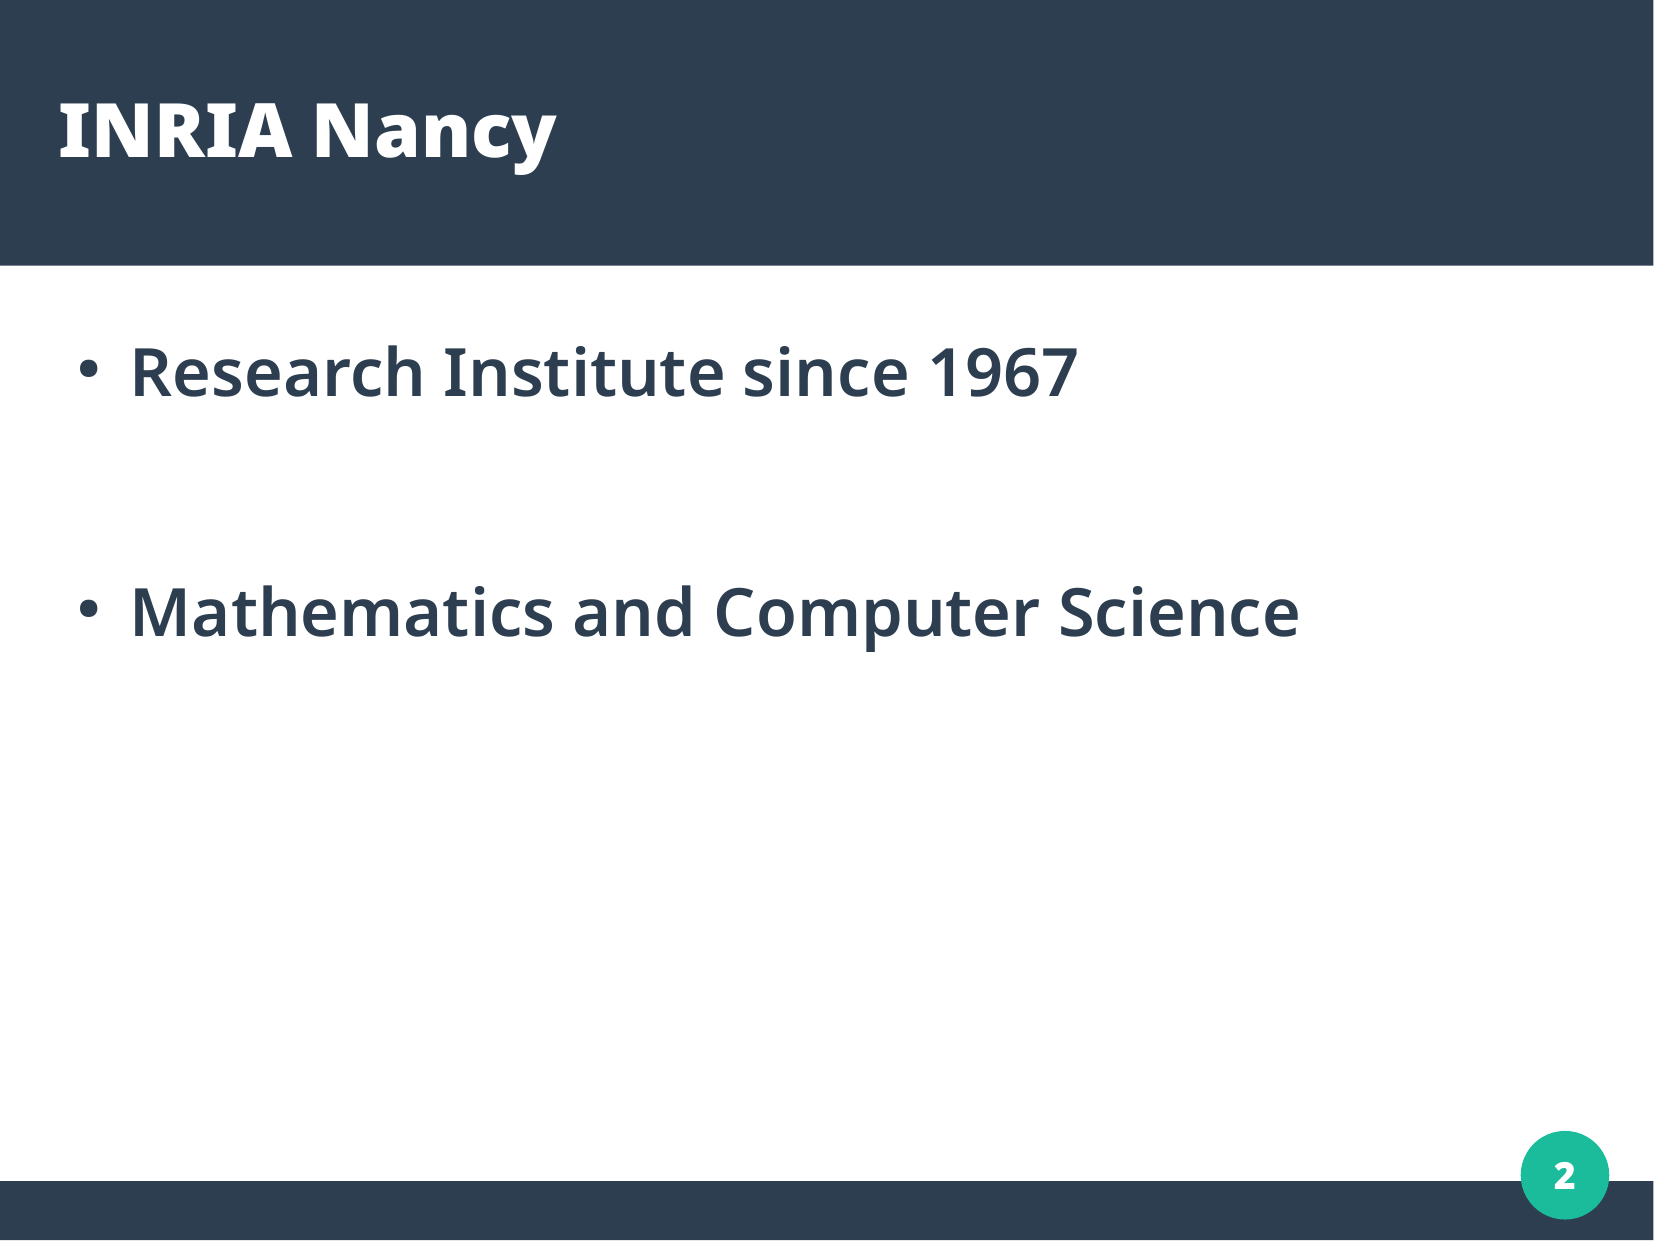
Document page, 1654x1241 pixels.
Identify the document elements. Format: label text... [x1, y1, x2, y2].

title INRIA Nancy [59, 49, 1595, 207]
list Research Institute since 1967 Mathematics and Computer Science [59, 324, 1595, 1152]
